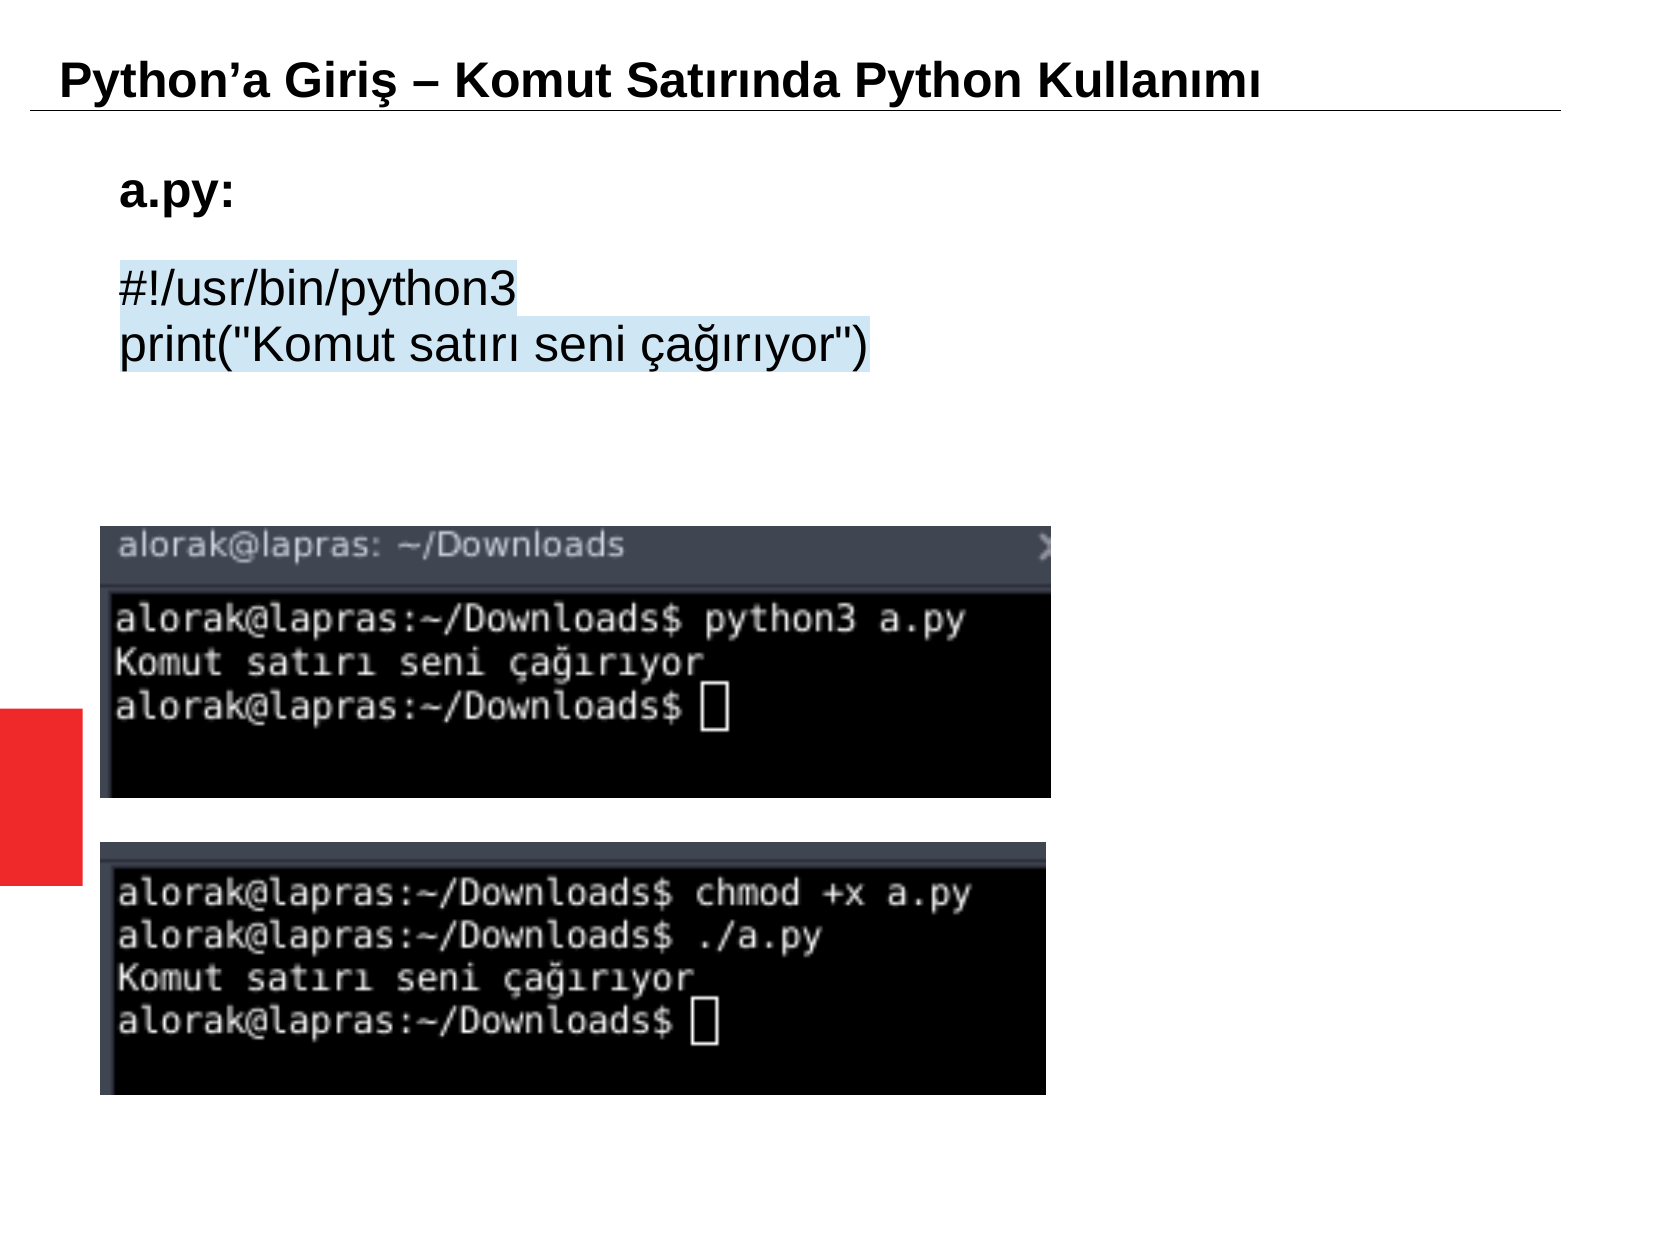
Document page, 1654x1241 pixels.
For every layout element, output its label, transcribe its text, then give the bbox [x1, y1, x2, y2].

text_box Python’a Giriş – Komut Satırında Python Kullanımı [45, 45, 1501, 110]
picture [100, 526, 1051, 798]
picture [100, 842, 1046, 1096]
text_box Python’a Giriş – Komut Satırında Python Kullanımı [45, 111, 1501, 116]
text_box a.py: #!/usr/bin/python3 print("Komut satırı seni çağırıyor") [105, 155, 952, 380]
